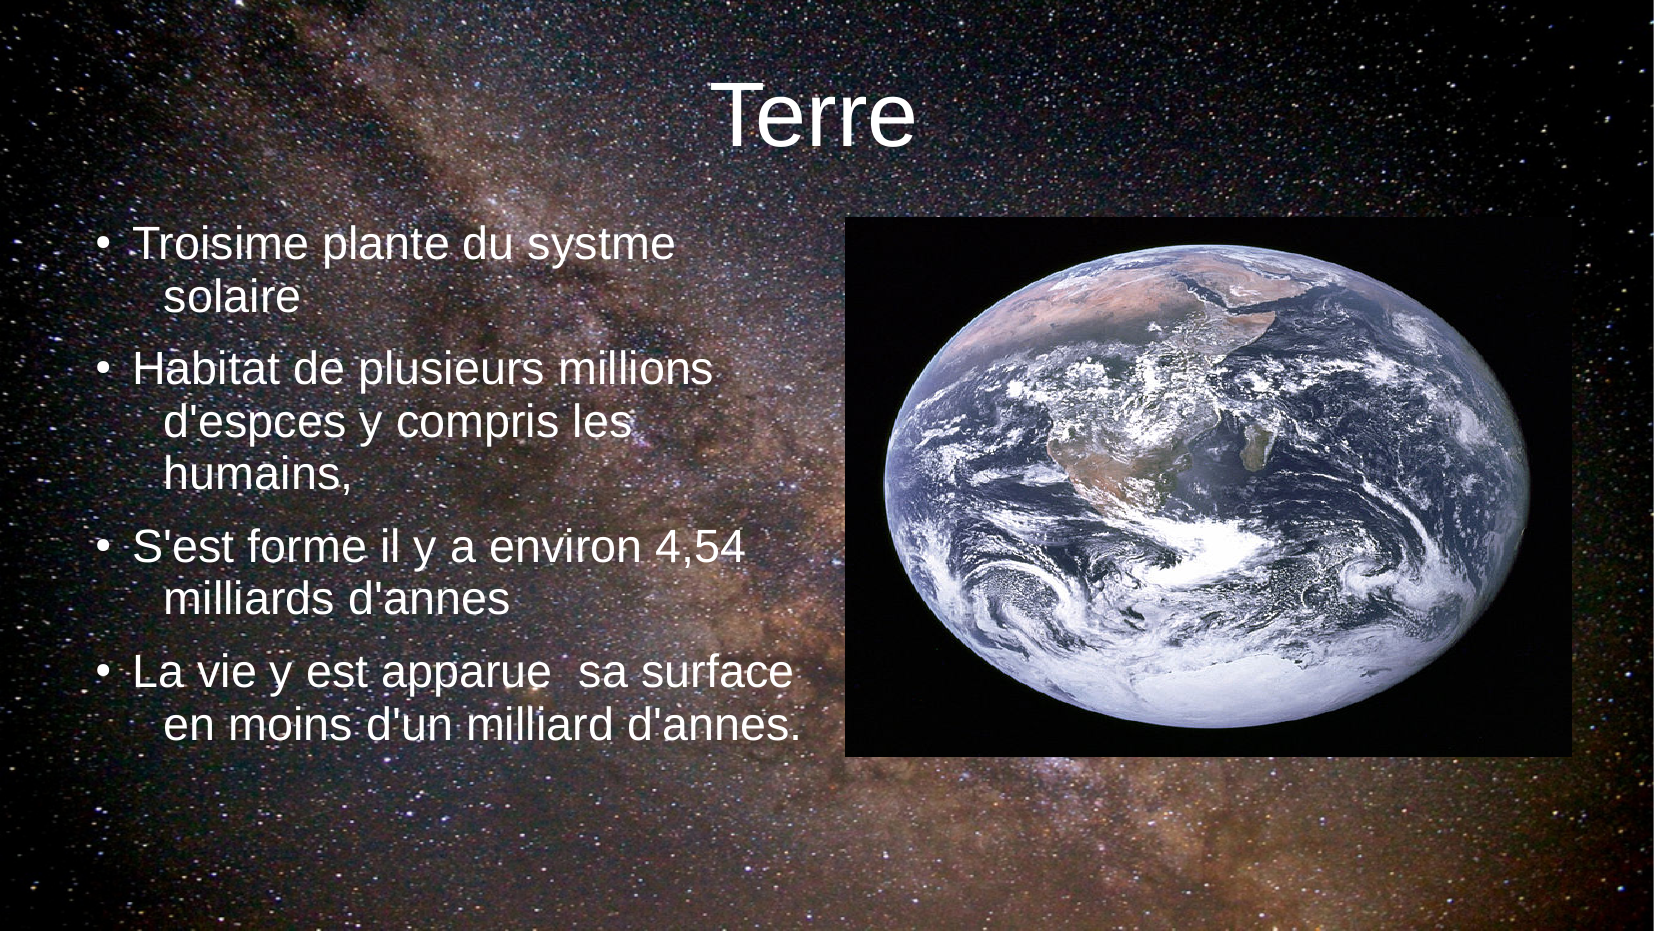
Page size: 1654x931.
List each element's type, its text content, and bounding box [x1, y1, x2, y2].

picture [0, 0, 1654, 931]
title Terre [82, 37, 1571, 193]
list Troisime plante du systme solaire Habitat de plusieurs millions d'espces y compris les humains, S'est forme il y a environ 4,54 milliards d'annes La vie y est apparue sa surface en moins d'un milliard d'annes. [82, 217, 809, 758]
